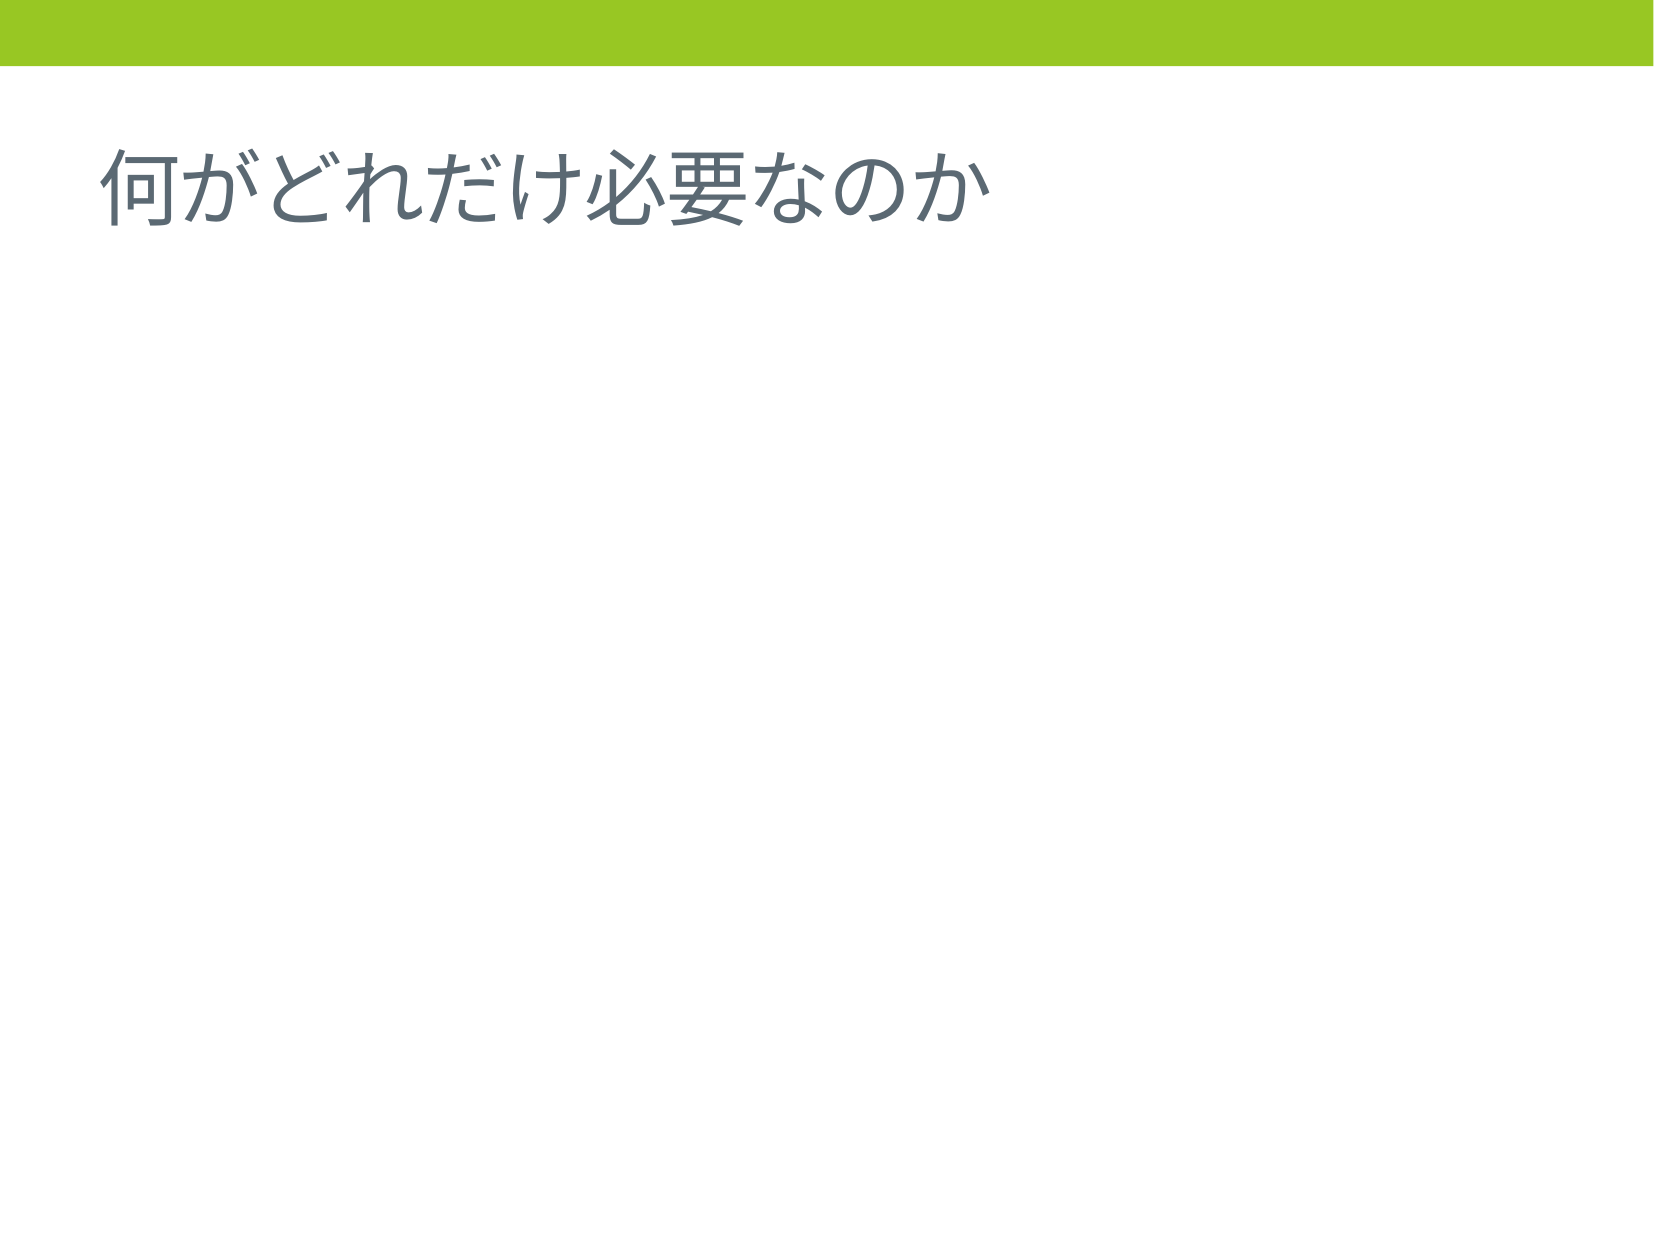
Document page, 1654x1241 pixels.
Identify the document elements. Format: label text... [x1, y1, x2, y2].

title 何がどれだけ必要なのか [82, 96, 1571, 276]
